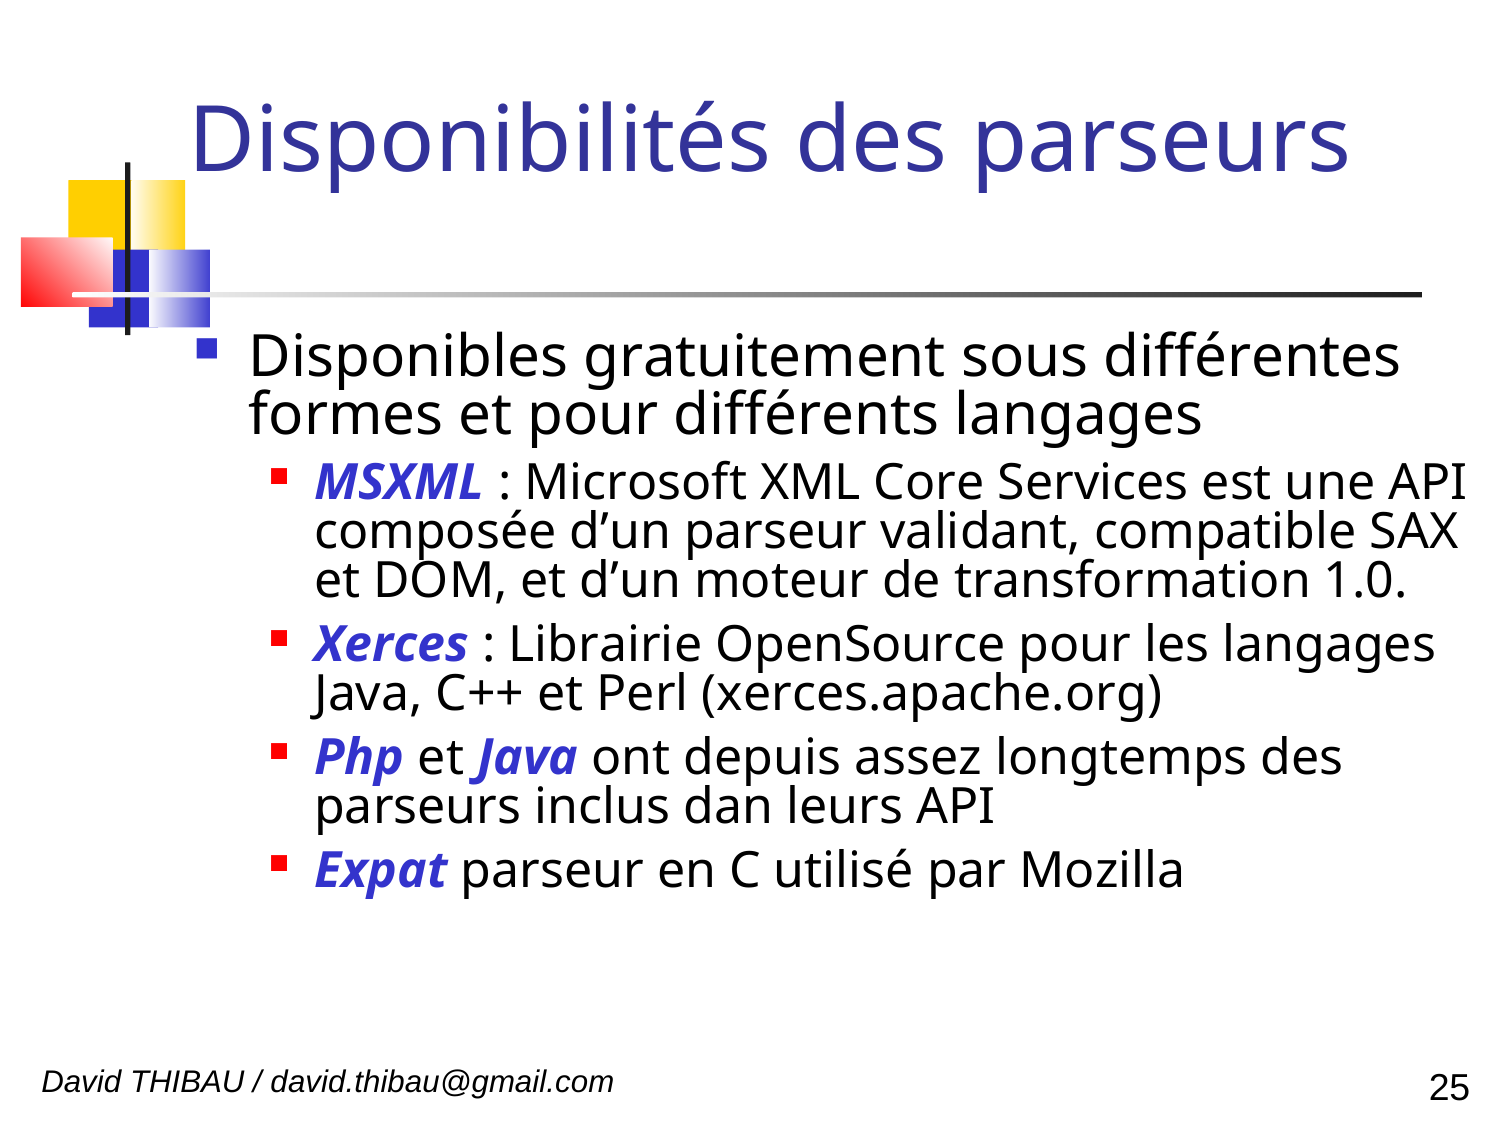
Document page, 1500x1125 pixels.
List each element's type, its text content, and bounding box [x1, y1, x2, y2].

title Disponibilités des parseurs [188, 13, 1467, 275]
list Disponibles gratuitement sous différentes formes et pour différents langages MSXML : Microsoft XML Core Services est une API composée d’un parseur validant, compatible SAX et DOM, et d’un moteur de transformation 1.0. Xerces : Librairie OpenSource pour les langages Java, C++ et Perl (xerces.apache.org) Php et Java ont depuis assez longtemps des parseurs inclus dan leurs API Expat parseur en C utilisé par Mozilla [193, 331, 1469, 1054]
